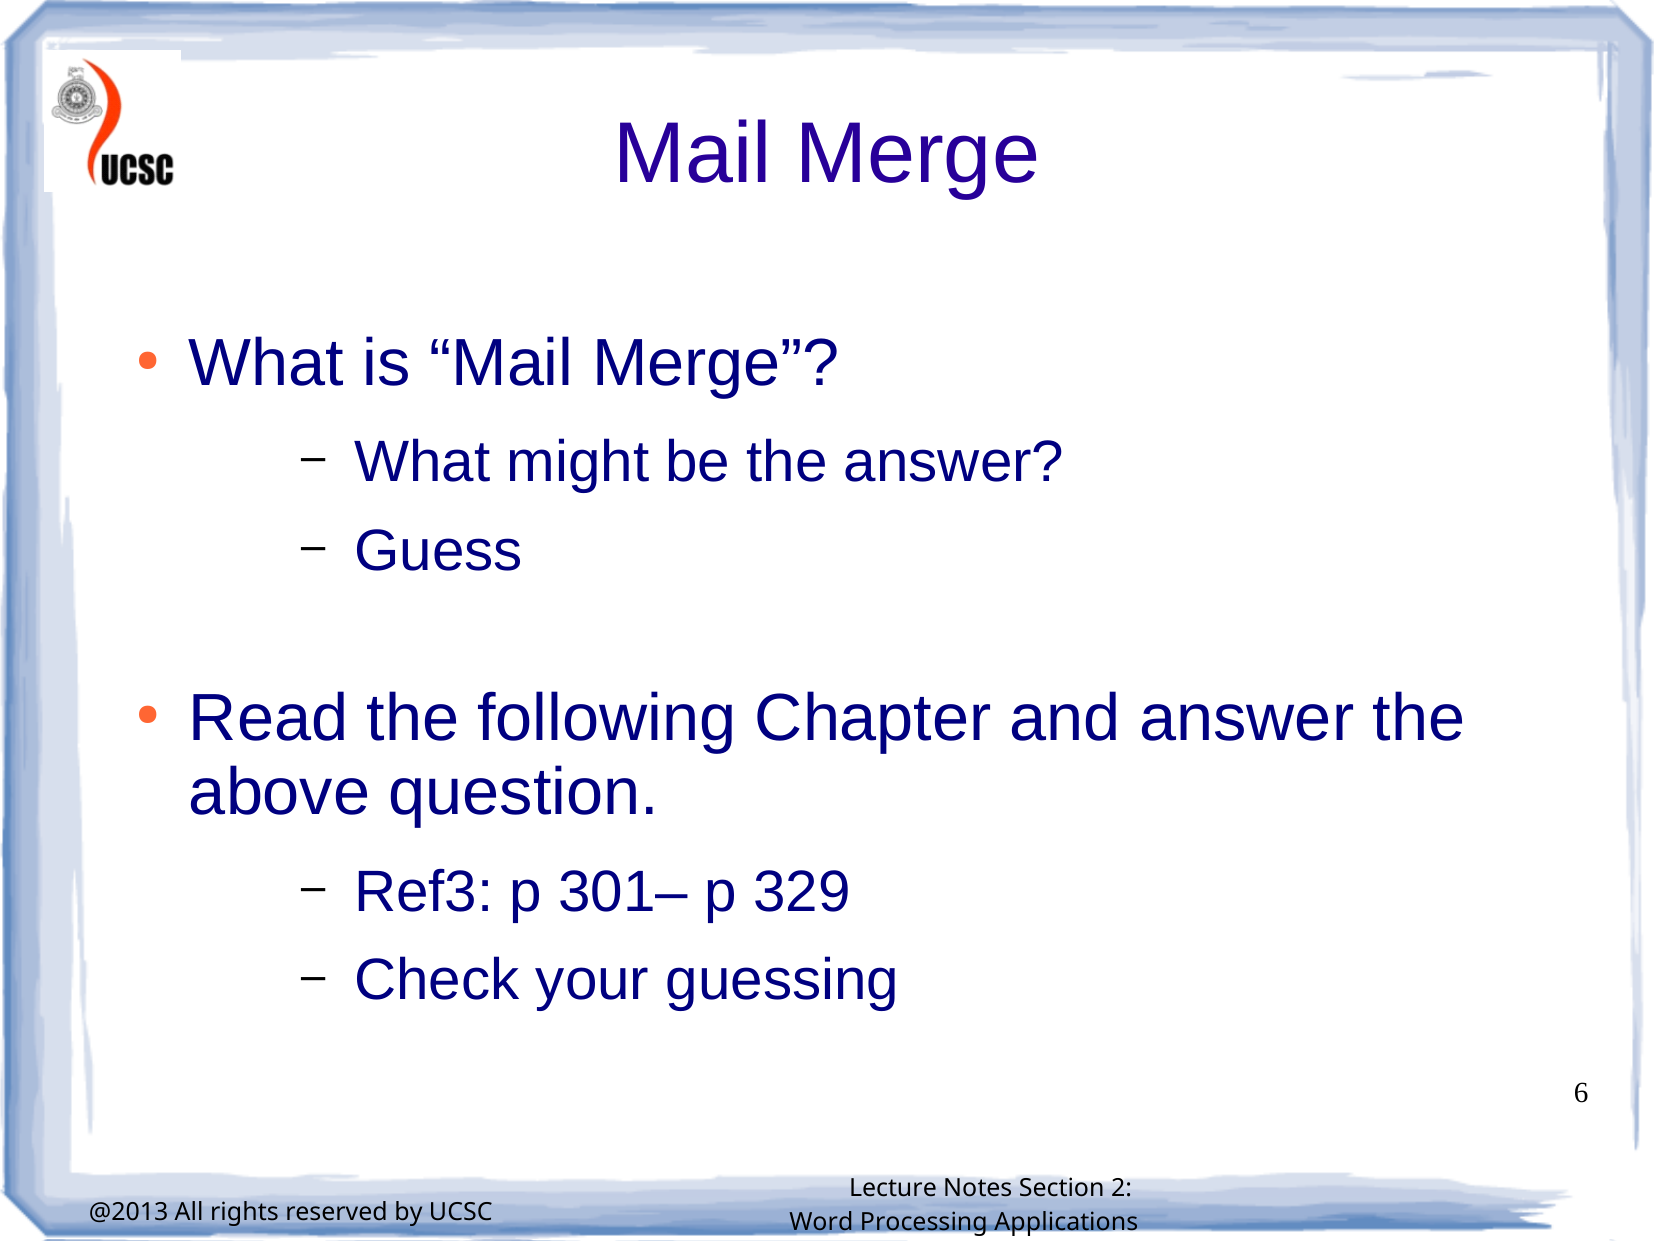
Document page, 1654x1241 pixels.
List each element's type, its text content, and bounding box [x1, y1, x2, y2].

picture [0, 0, 1654, 1241]
list What is “Mail Merge”? What might be the answer? Guess [118, 324, 1571, 649]
list Read the following Chapter and answer the above question. Ref3: p 301– p 329 Check your guessing [118, 679, 1571, 1012]
title Mail Merge [82, 49, 1571, 257]
